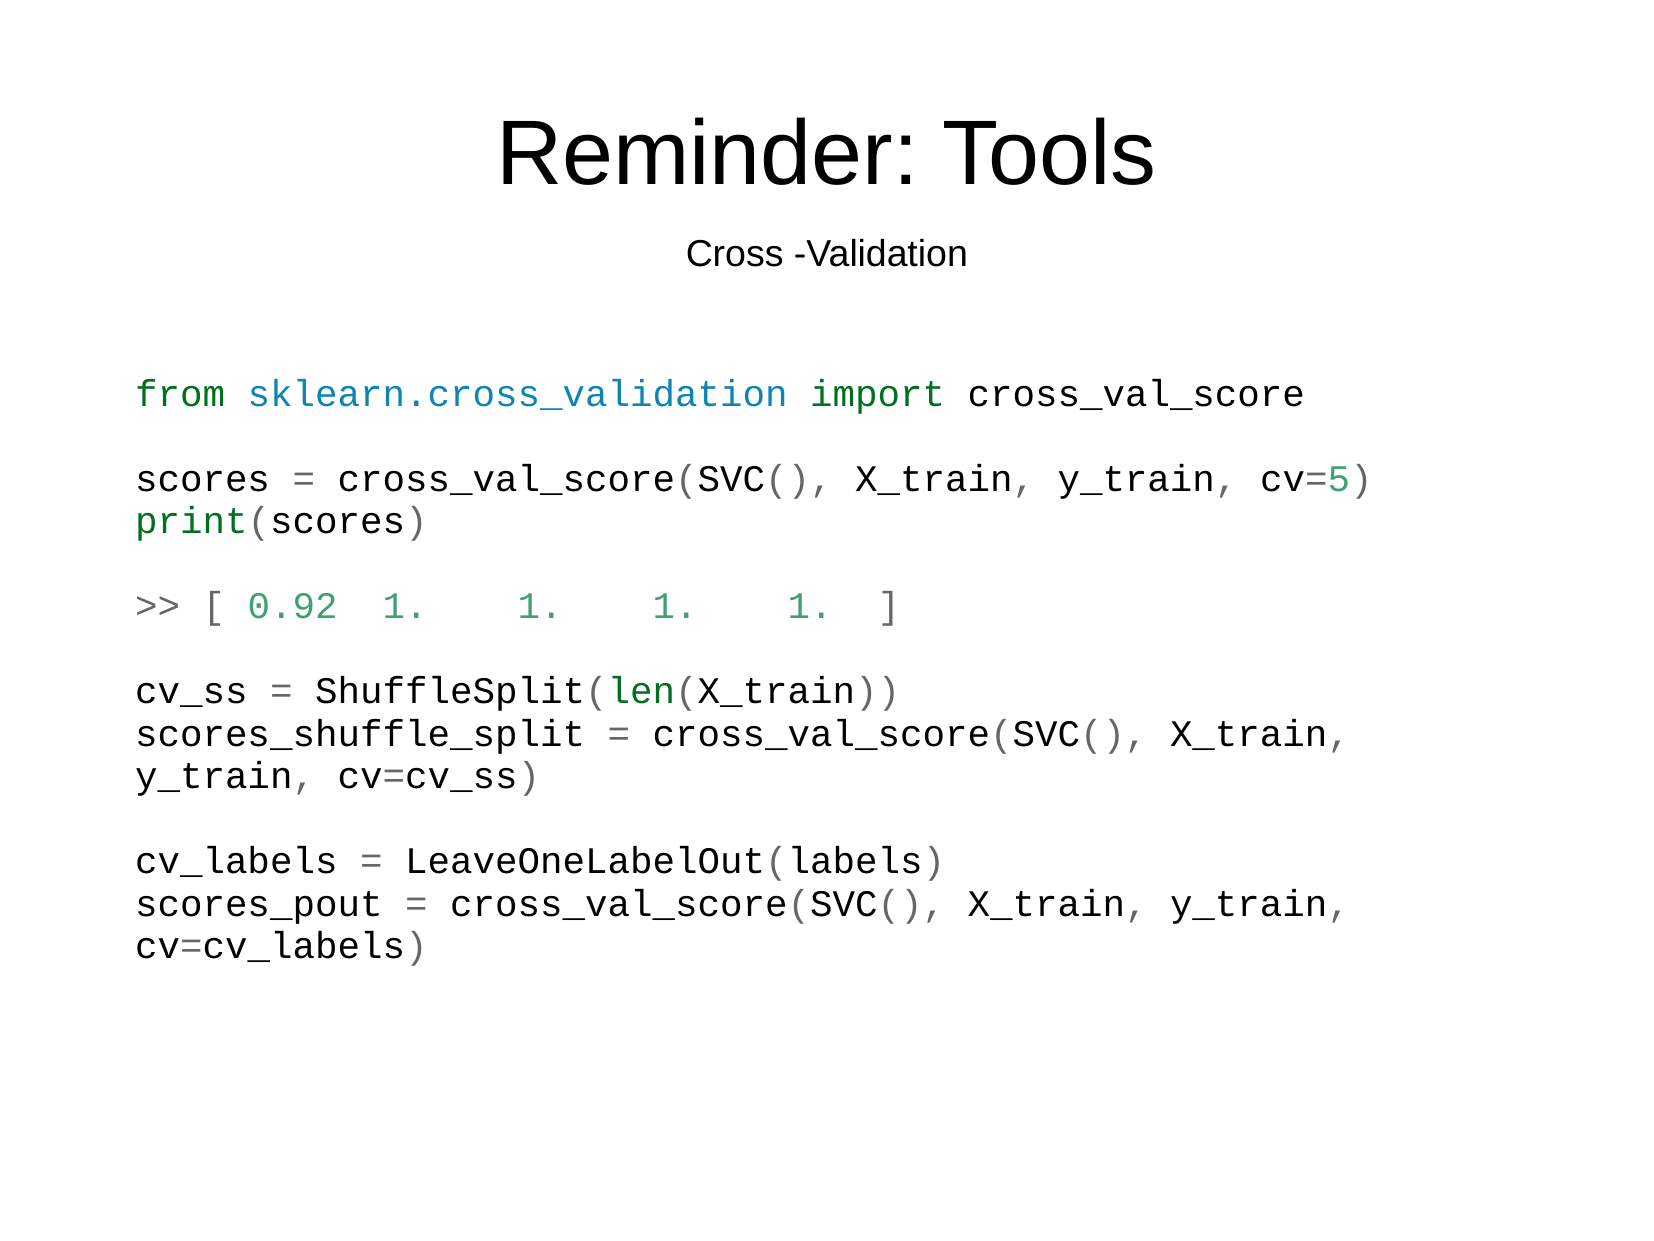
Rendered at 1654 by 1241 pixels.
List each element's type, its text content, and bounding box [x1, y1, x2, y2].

text_box from sklearn.cross_validation import cross_val_score scores = cross_val_score(SVC(), X_train, y_train, cv=5) print(scores) >> [ 0.92 1. 1. 1. 1. ] cv_ss = ShuffleSplit(len(X_train)) scores_shuffle_split = cross_val_score(SVC(), X_train, y_train, cv=cv_ss) cv_labels = LeaveOneLabelOut(labels) scores_pout = cross_val_score(SVC(), X_train, y_train, cv=cv_labels) [135, 375, 1411, 1060]
text_box Cross -Validation [646, 225, 1007, 282]
title Reminder: Tools [82, 49, 1571, 257]
